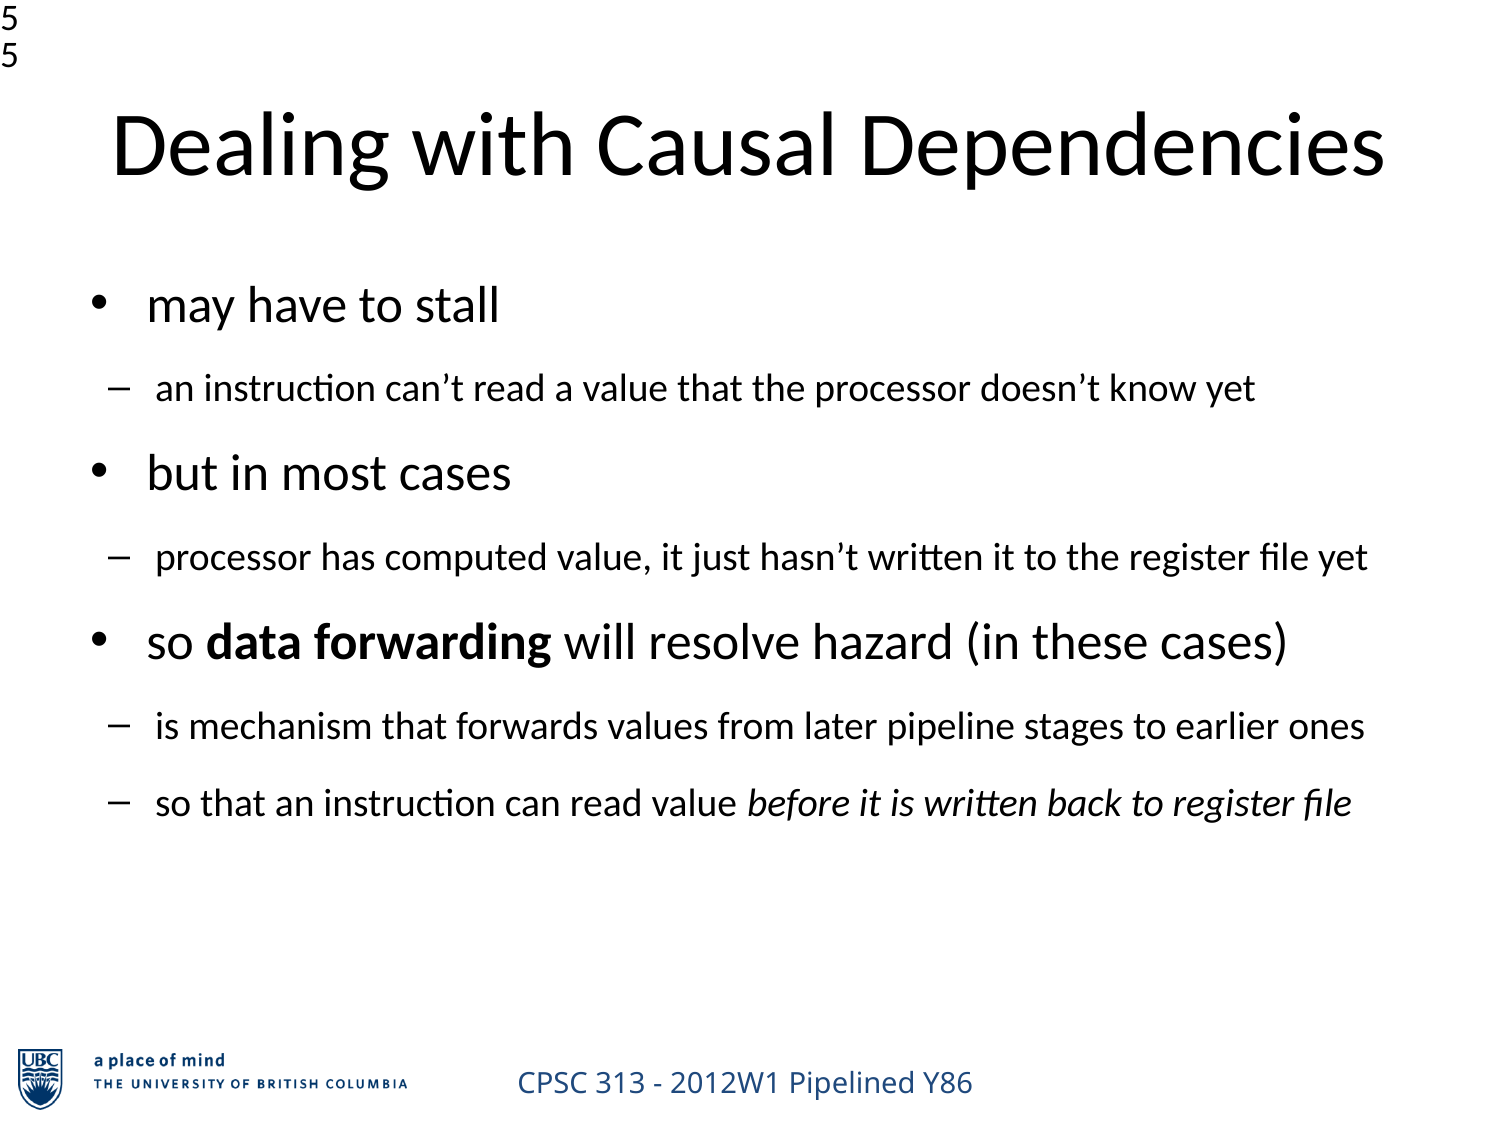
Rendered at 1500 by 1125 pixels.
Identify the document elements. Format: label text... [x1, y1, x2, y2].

picture [18, 1049, 407, 1110]
title Dealing with Causal Dependencies [75, 45, 1425, 233]
list may have to stall an instruction can’t read a value that the processor doesn’t know yet but in most cases processor has computed value, it just hasn’t written it to the register file yet so data forwarding will resolve hazard (in these cases) is mechanism that forwards values from later pipeline stages to earlier ones so that an instruction can read value before it is written back to register file [75, 262, 1425, 1005]
